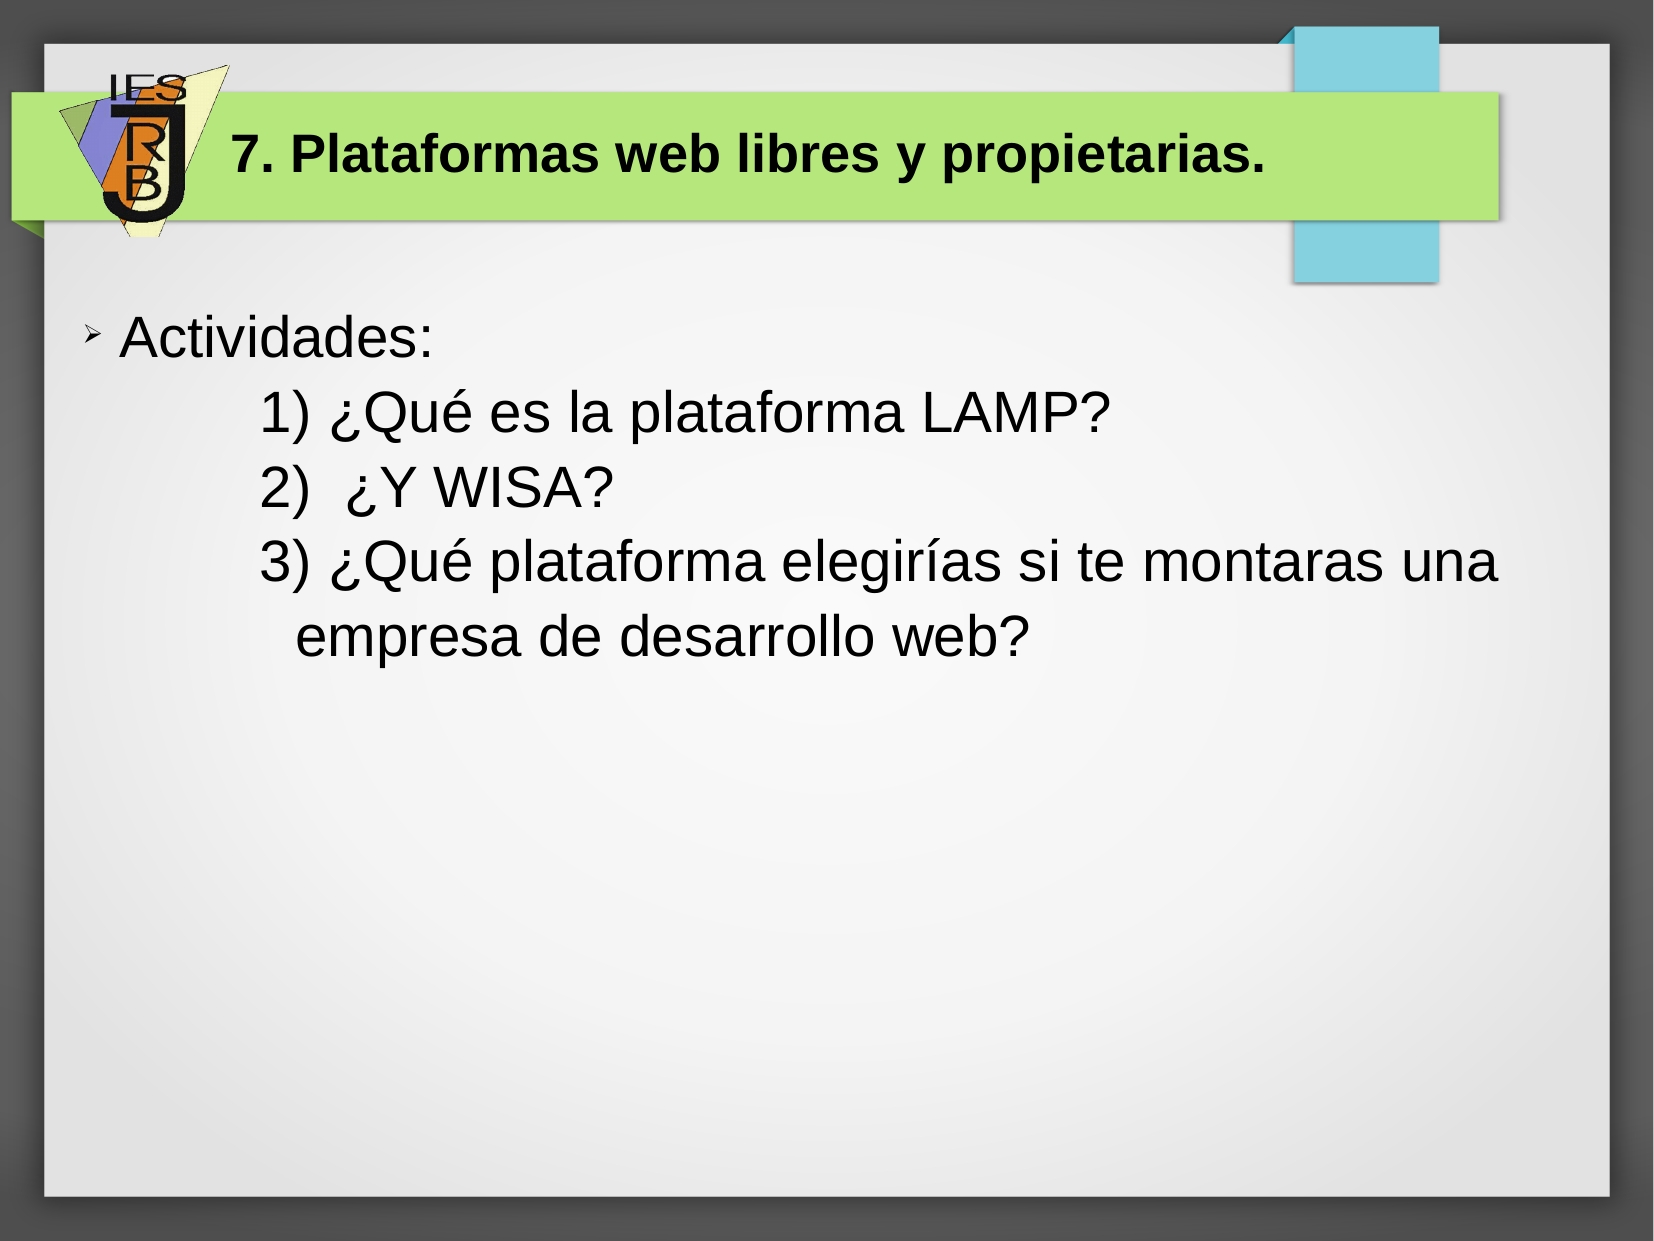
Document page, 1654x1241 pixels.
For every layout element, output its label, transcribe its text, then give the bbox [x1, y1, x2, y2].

subtitle Actividades: ¿Qué es la plataforma LAMP? ¿Y WISA? ¿Qué plataforma elegirías si te montaras una empresa de desarrollo web? [82, 295, 1571, 1241]
title 7. Plataformas web libres y propietarias. [230, 88, 1501, 219]
picture [0, 0, 1654, 1241]
